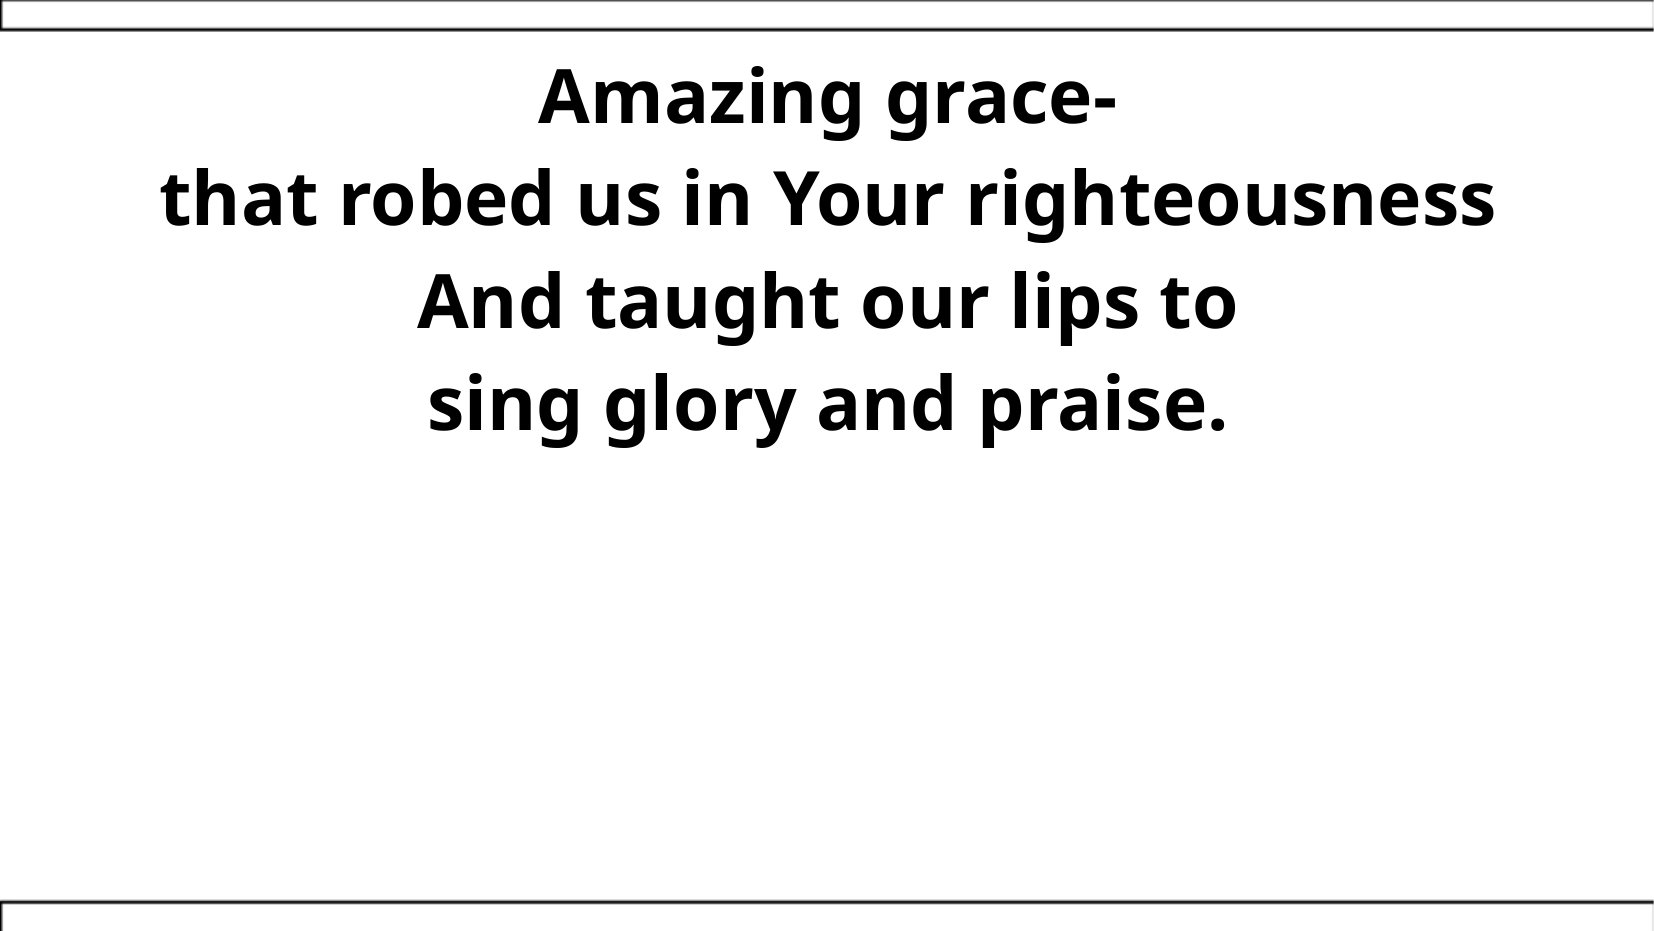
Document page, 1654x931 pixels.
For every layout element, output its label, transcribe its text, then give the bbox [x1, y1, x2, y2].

text_box Amazing grace- that robed us in Your righteousness And taught our lips to sing glory and praise. [100, 35, 1556, 451]
picture [0, 0, 1654, 931]
